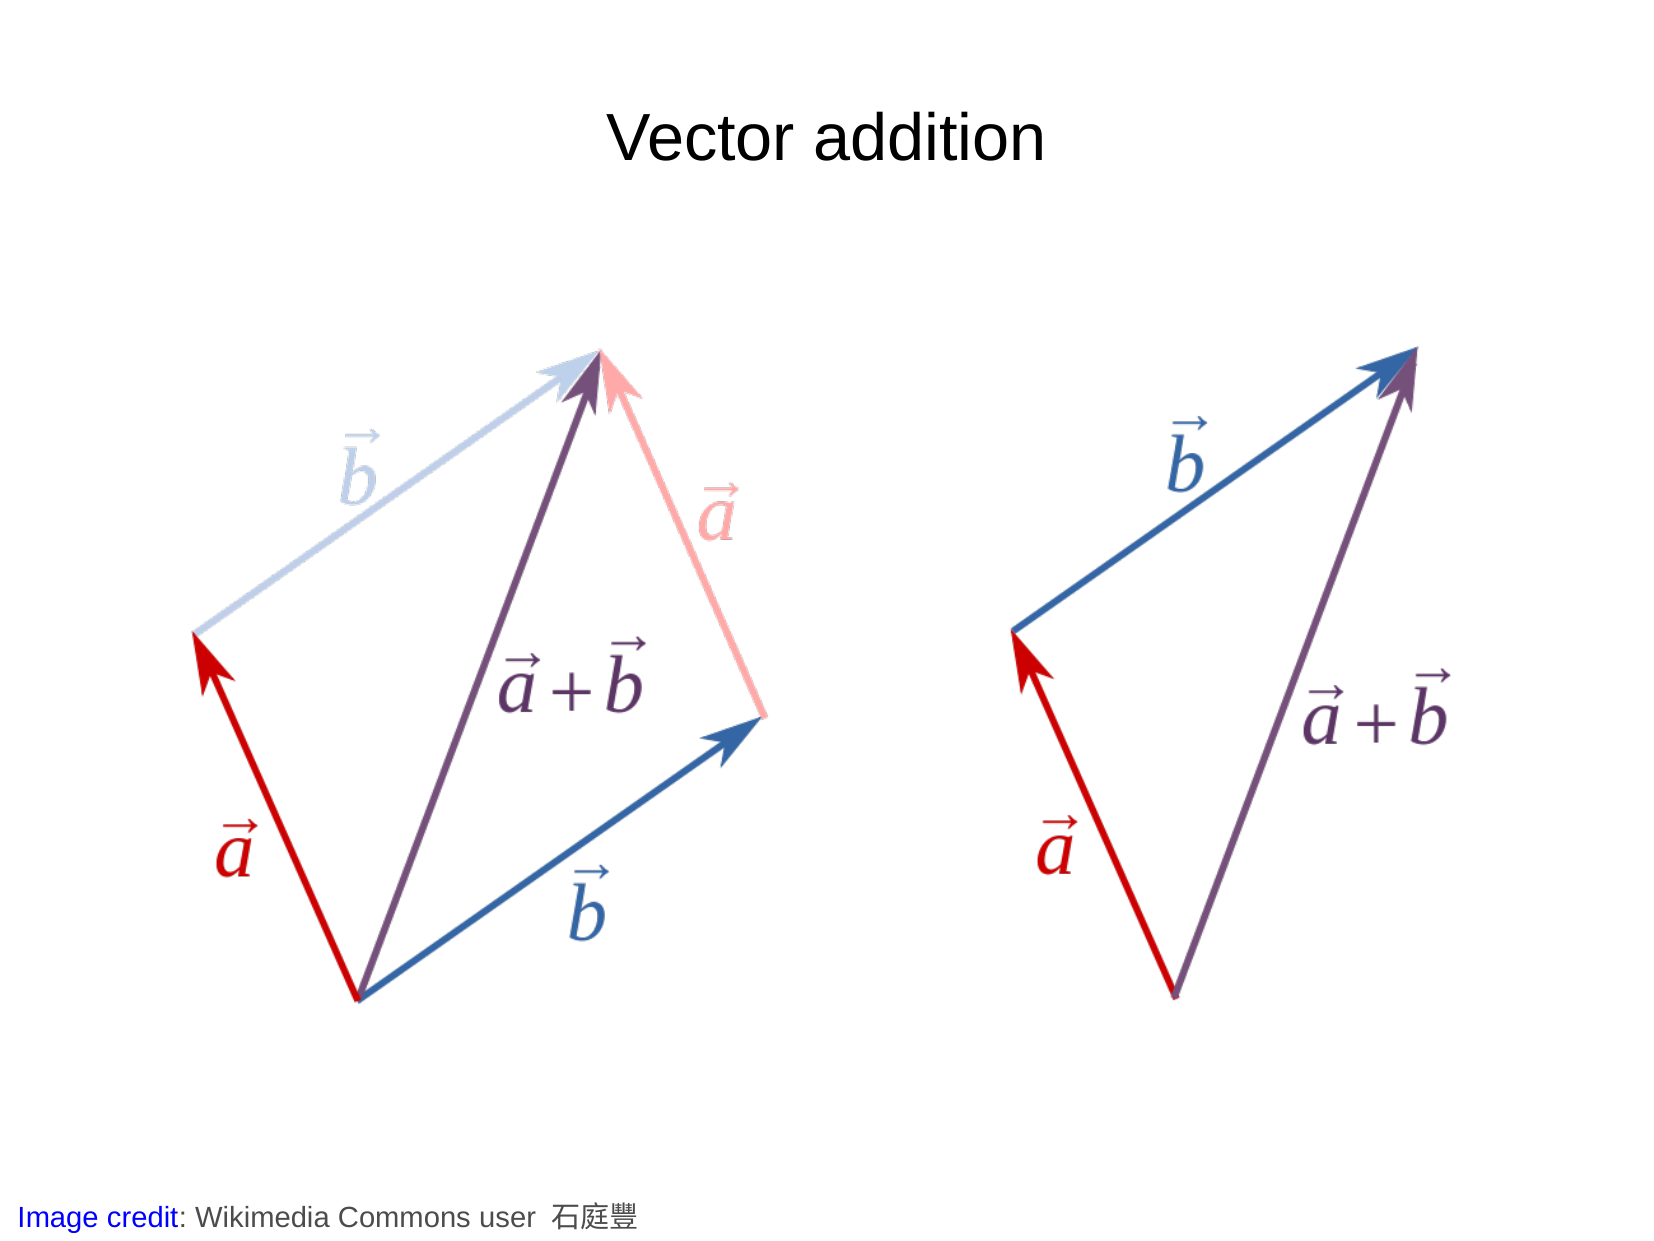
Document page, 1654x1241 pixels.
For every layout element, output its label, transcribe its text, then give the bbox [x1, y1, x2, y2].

text_box Image credit: Wikimedia Commons user 石庭豐 [2, 1186, 1163, 1239]
subtitle Vector addition [82, 49, 1571, 226]
picture [190, 336, 1463, 1004]
